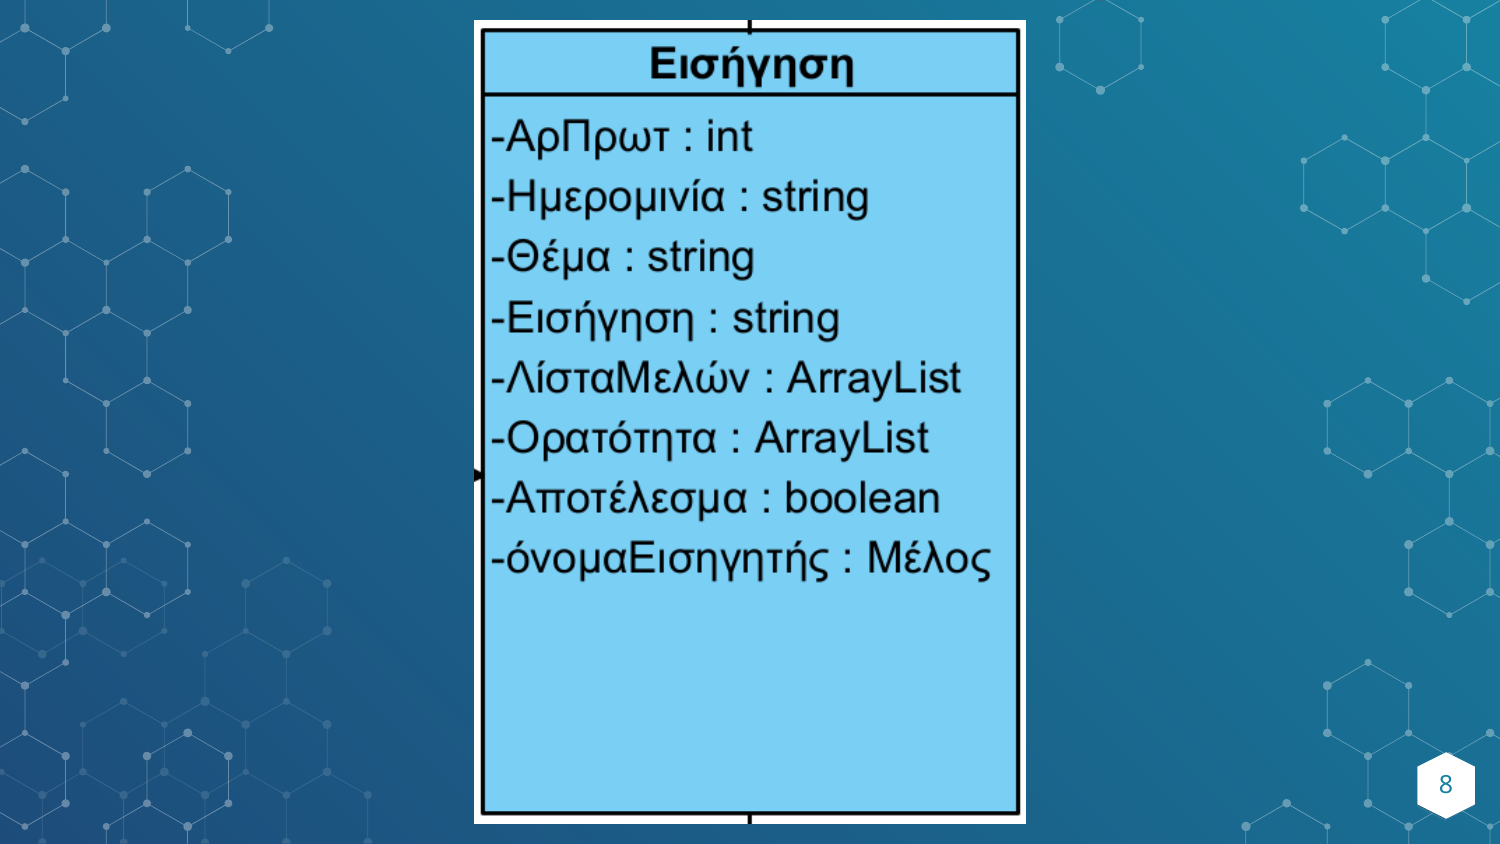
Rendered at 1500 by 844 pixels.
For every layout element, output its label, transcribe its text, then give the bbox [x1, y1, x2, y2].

slide_number <αριθμός> [1417, 752, 1475, 819]
picture [474, 20, 1026, 824]
